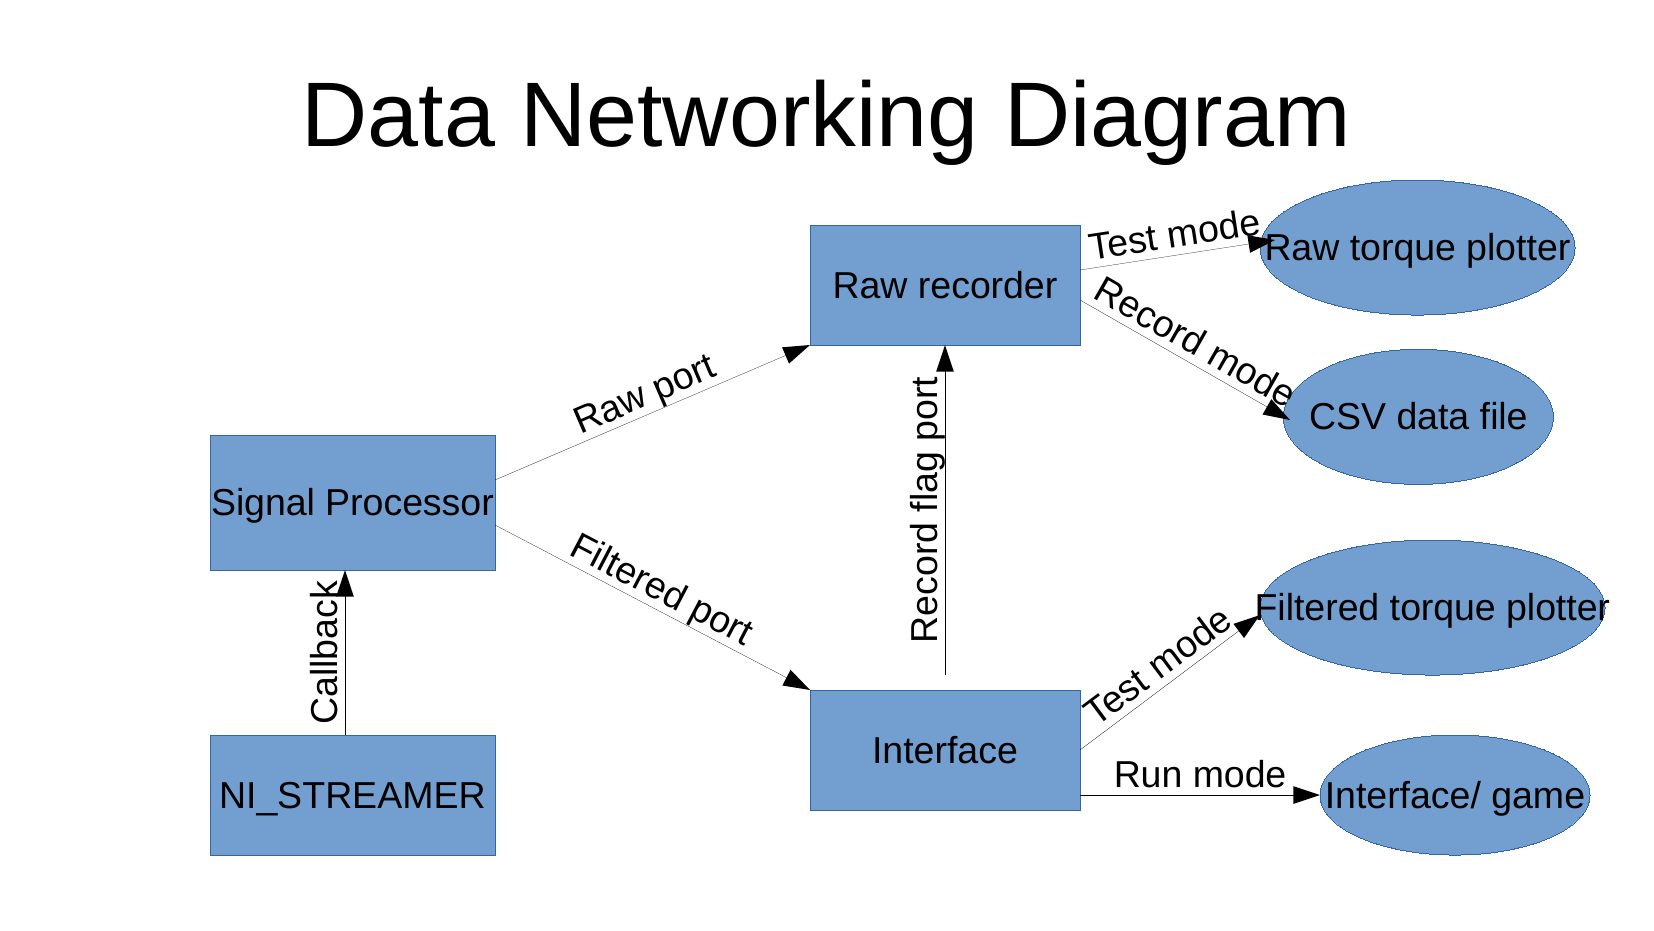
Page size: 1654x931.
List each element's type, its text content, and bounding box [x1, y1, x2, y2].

text_box Raw recorder [810, 225, 1081, 346]
title Data Networking Diagram [82, 37, 1571, 193]
text_box CSV data file [1283, 349, 1554, 485]
text_box Interface/ game [1320, 735, 1591, 856]
text_box Raw torque plotter [1260, 180, 1576, 316]
text_box Filtered torque plotter [1261, 540, 1605, 676]
text_box NI_STREAMER [210, 735, 496, 856]
text_box Signal Processor [210, 435, 496, 571]
text_box Interface [810, 690, 1081, 811]
